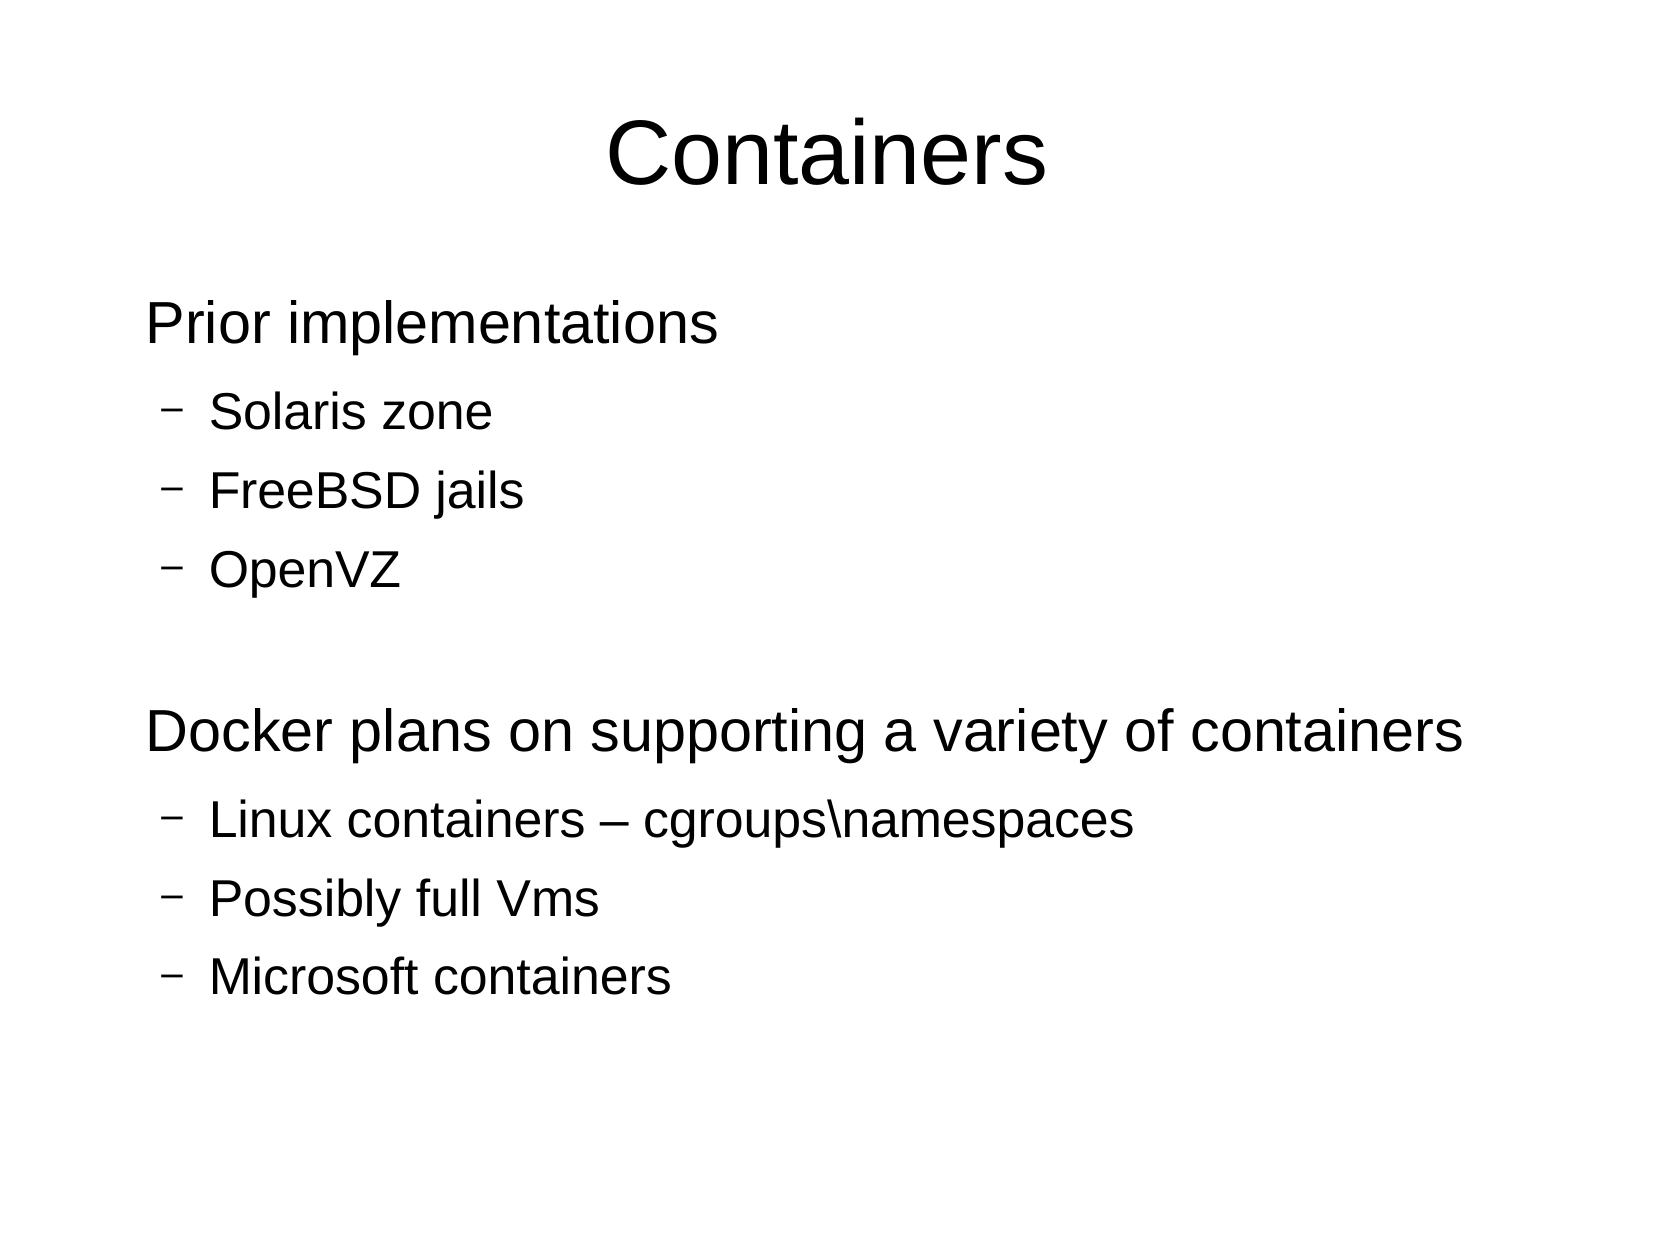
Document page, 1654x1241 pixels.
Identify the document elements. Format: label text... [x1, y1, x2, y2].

title Containers [82, 49, 1571, 257]
list Prior implementations Solaris zone FreeBSD jails OpenVZ Docker plans on supporting a variety of containers Linux containers – cgroups\namespaces Possibly full Vms Microsoft containers [82, 290, 1571, 1010]
